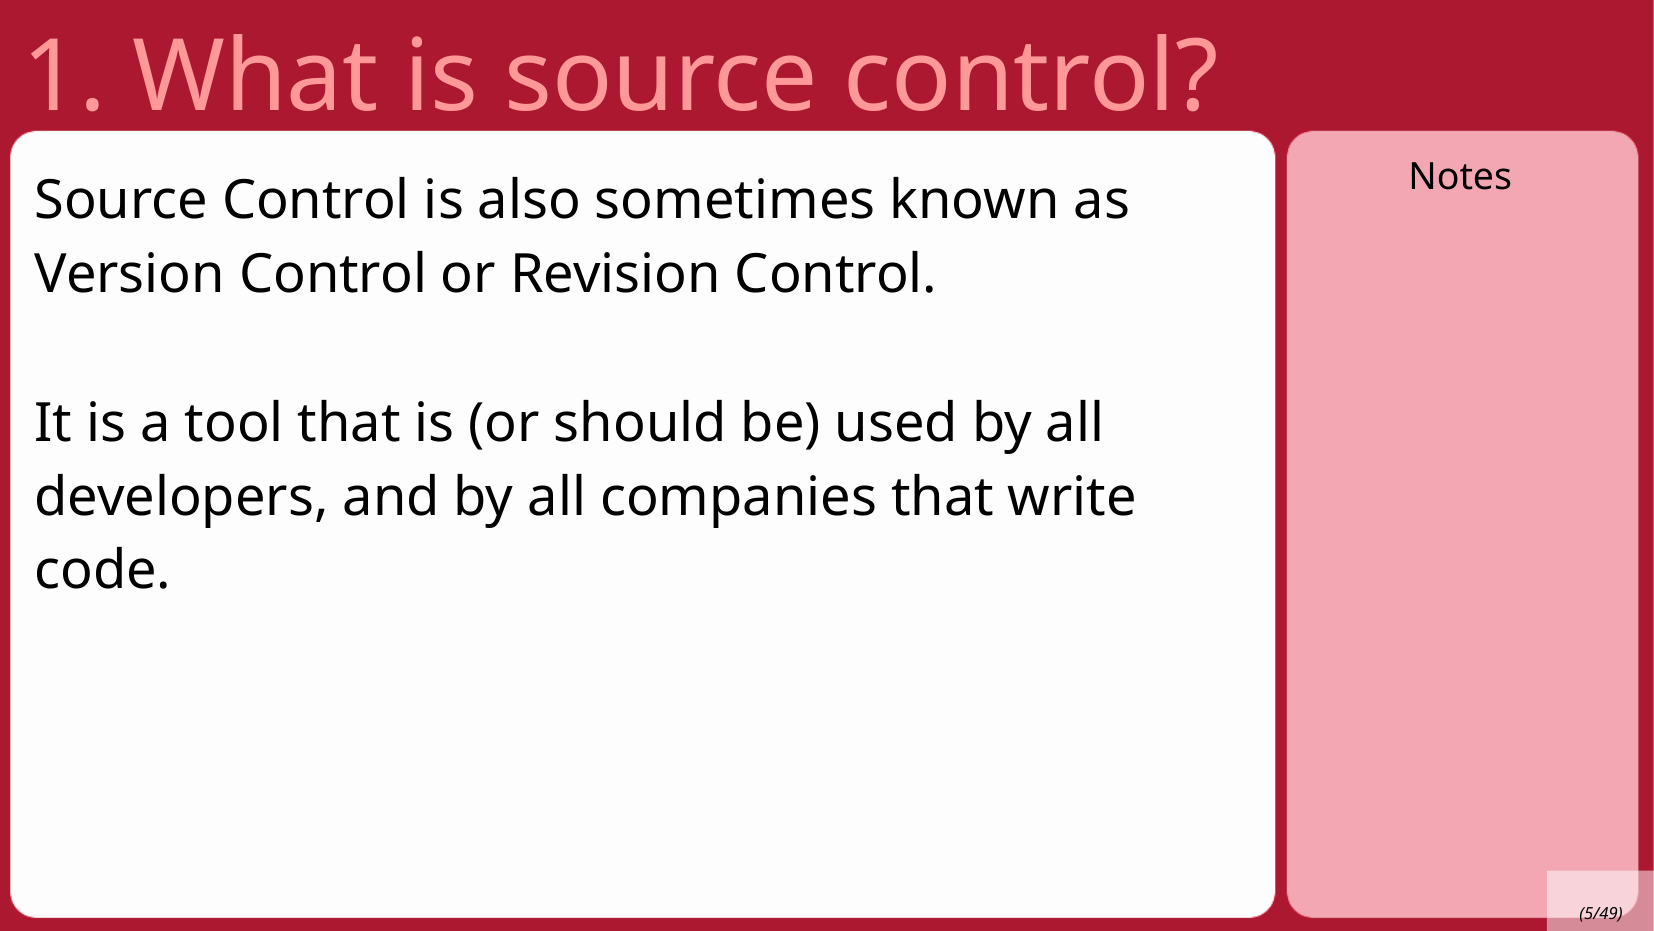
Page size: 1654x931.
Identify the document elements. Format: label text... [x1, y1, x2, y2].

picture [0, 0, 1654, 931]
text_box Notes [1290, 141, 1631, 199]
text_box (<number>/49) [1546, 877, 1654, 931]
text_box Source Control is also sometimes known as Version Control or Revision Control. It is a tool that is (or should be) used by all developers, and by all companies that write code. [34, 160, 1248, 465]
title 1. What is source control? [22, 7, 1511, 136]
